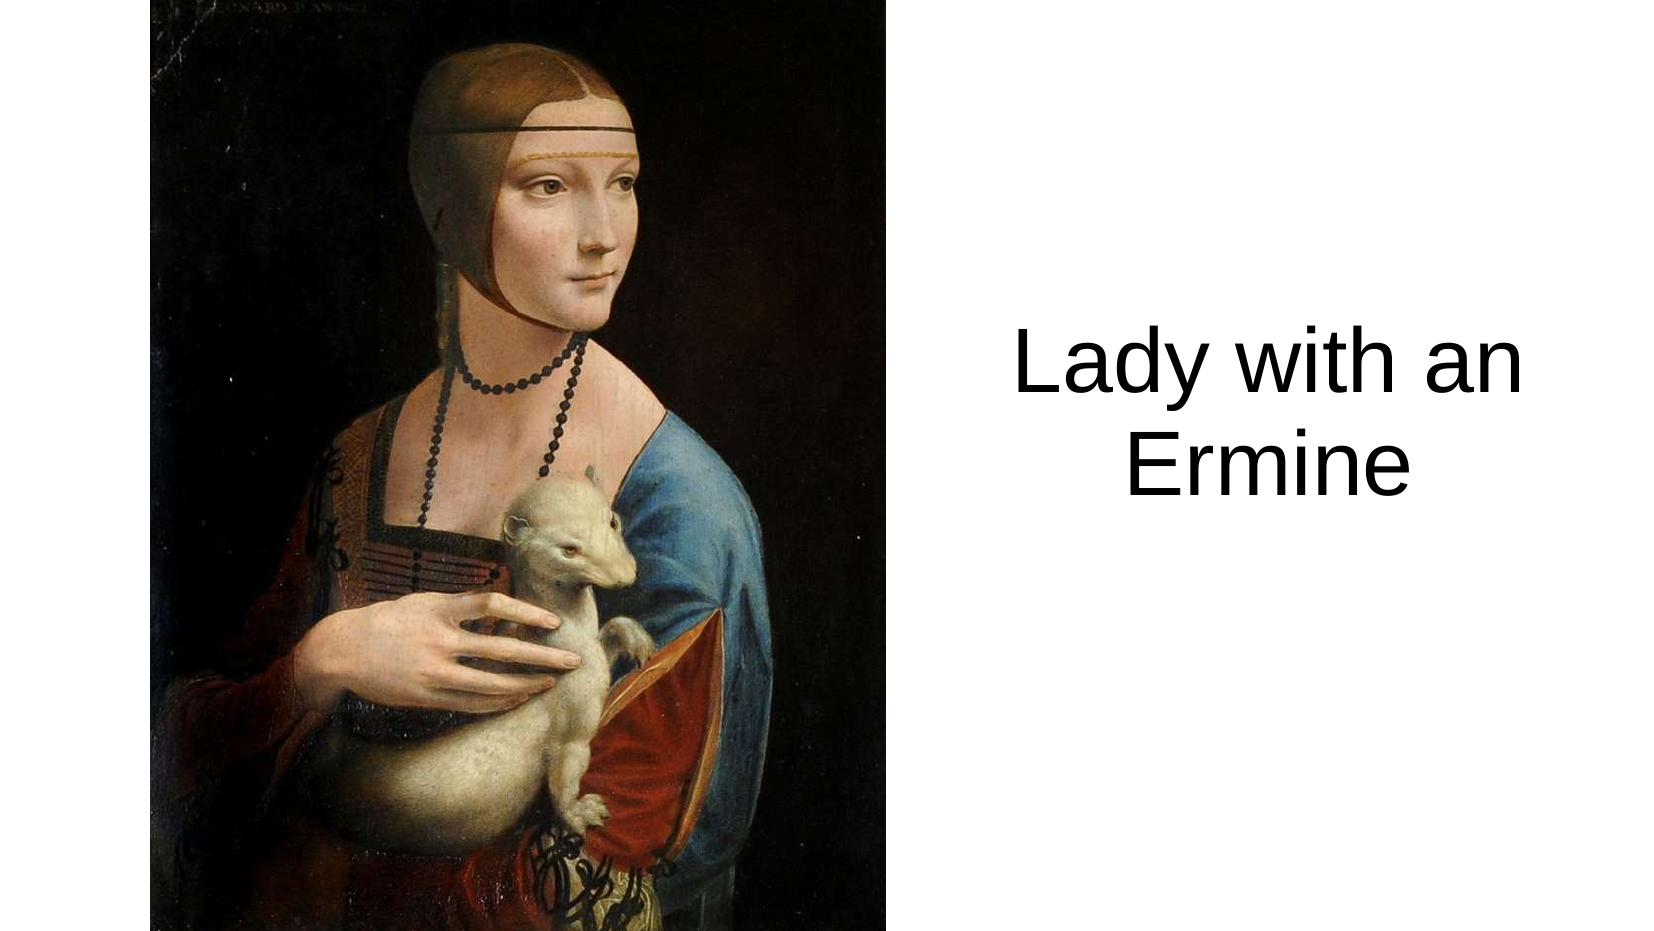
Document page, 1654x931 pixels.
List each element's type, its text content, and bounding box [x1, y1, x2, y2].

picture [150, 0, 886, 931]
title Lady with an Ermine [915, 120, 1624, 706]
